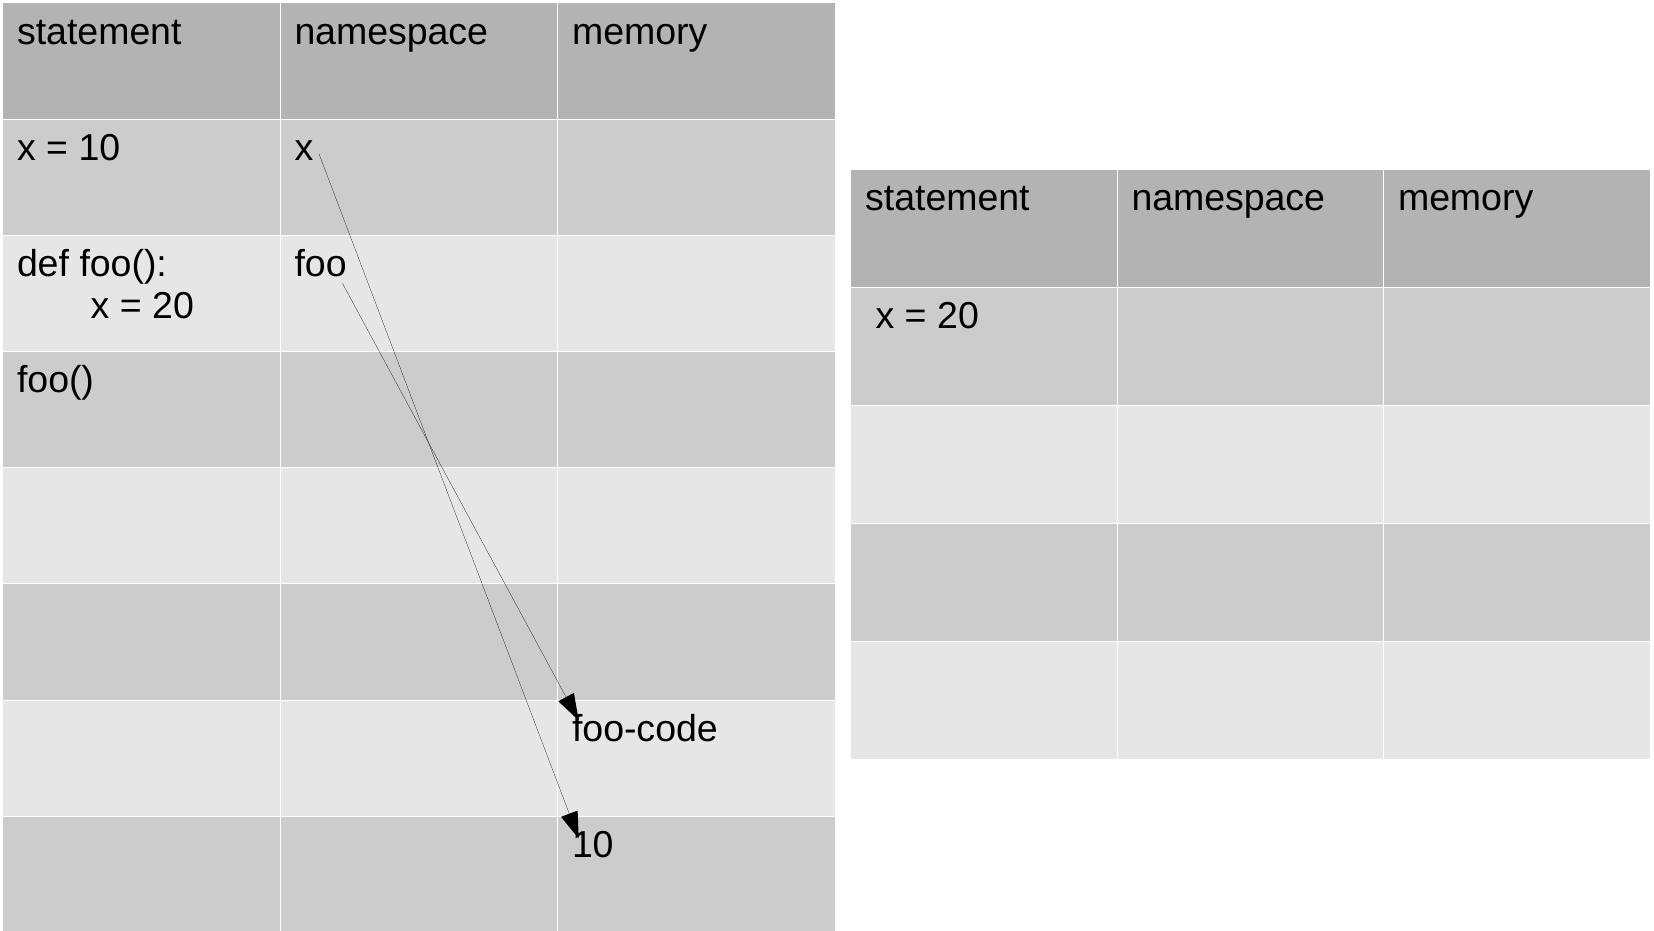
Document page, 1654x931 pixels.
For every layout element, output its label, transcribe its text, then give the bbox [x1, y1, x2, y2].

table_cell [3, 701, 280, 816]
table_cell [558, 352, 835, 467]
table_cell [3, 584, 280, 700]
table_header memory [558, 3, 835, 119]
table_cell def foo(): x = 20 [3, 236, 280, 351]
table_cell [1384, 288, 1650, 405]
table_header namespace [281, 3, 557, 119]
table_cell [281, 701, 557, 816]
table_cell [851, 524, 1117, 641]
table_cell [395, 352, 557, 467]
table_cell [558, 120, 835, 235]
table_cell [439, 468, 503, 583]
table_cell foo() [3, 352, 280, 467]
table_cell [1118, 524, 1383, 641]
table_header statement [851, 170, 1117, 287]
table_cell [851, 406, 1117, 523]
table_cell [281, 817, 557, 931]
table_header statement [3, 3, 280, 119]
table_cell [381, 352, 422, 428]
table_cell 10 [558, 817, 835, 931]
table_cell [281, 468, 481, 583]
table_cell [483, 584, 557, 700]
table_cell [281, 584, 525, 700]
table_cell x [281, 120, 557, 235]
table_cell [1118, 642, 1383, 759]
table_cell [558, 685, 565, 700]
table_cell [1384, 642, 1650, 759]
table_cell foo [281, 236, 393, 351]
table_cell x = 10 [3, 120, 280, 235]
table_cell [3, 468, 280, 583]
table_cell foo [351, 236, 557, 351]
table_cell [558, 236, 835, 351]
table_cell [558, 468, 835, 583]
table_cell [1384, 524, 1650, 641]
table_cell [1384, 406, 1650, 523]
table_cell [528, 701, 557, 778]
table_cell [506, 584, 557, 678]
table_cell foo-code [558, 787, 568, 816]
table_header namespace [1118, 170, 1383, 287]
table_cell [1118, 406, 1383, 523]
table_cell [558, 584, 835, 700]
table_cell [443, 468, 557, 583]
table_cell [3, 817, 280, 931]
table_cell foo-code [558, 701, 835, 816]
table_cell x = 20 [851, 288, 1117, 405]
table_cell [281, 352, 437, 467]
table_cell [1118, 288, 1383, 405]
table_cell [851, 642, 1117, 759]
table_header memory [1384, 170, 1650, 287]
